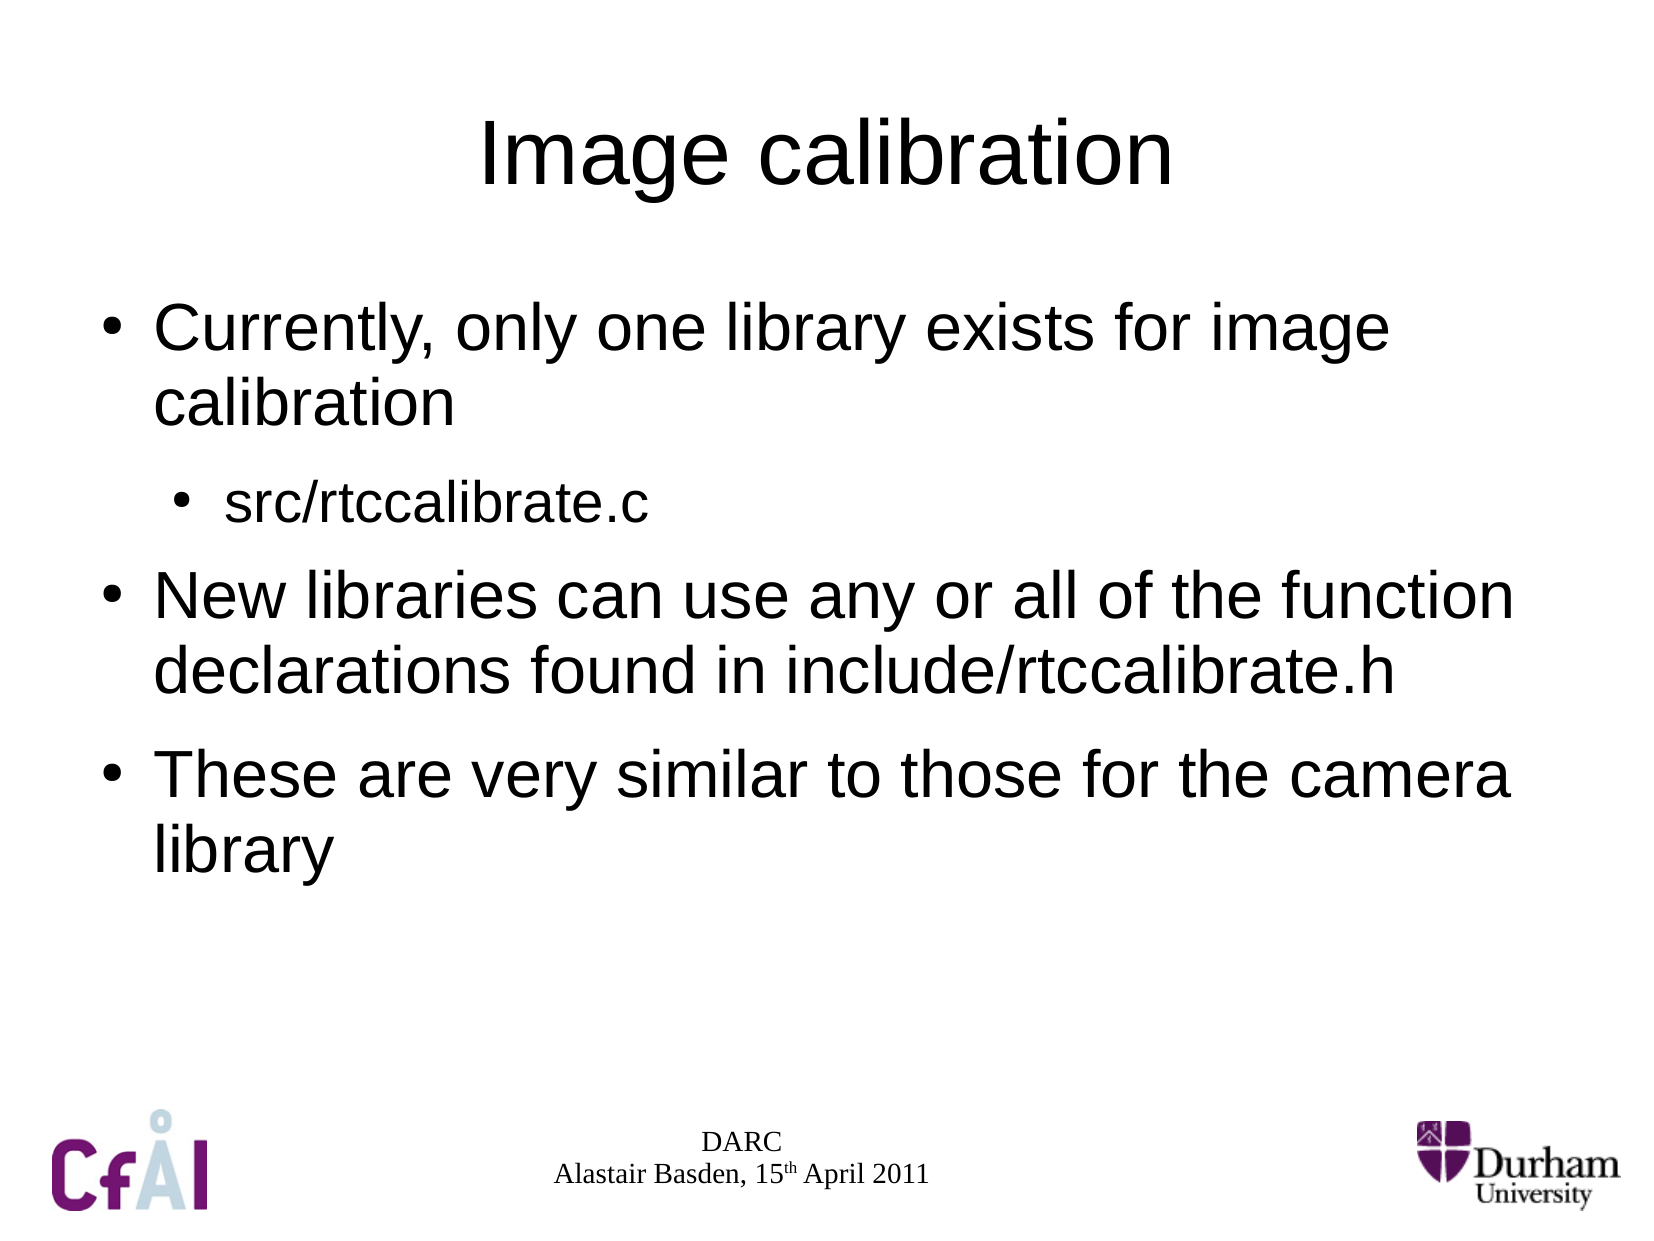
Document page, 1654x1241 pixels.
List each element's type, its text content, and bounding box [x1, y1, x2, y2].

list Currently, only one library exists for image calibration src/rtccalibrate.c New libraries can use any or all of the function declarations found in include/rtccalibrate.h These are very similar to those for the camera library [82, 290, 1571, 1109]
picture [52, 1109, 207, 1211]
title Image calibration [82, 56, 1571, 250]
picture [1417, 1121, 1621, 1211]
